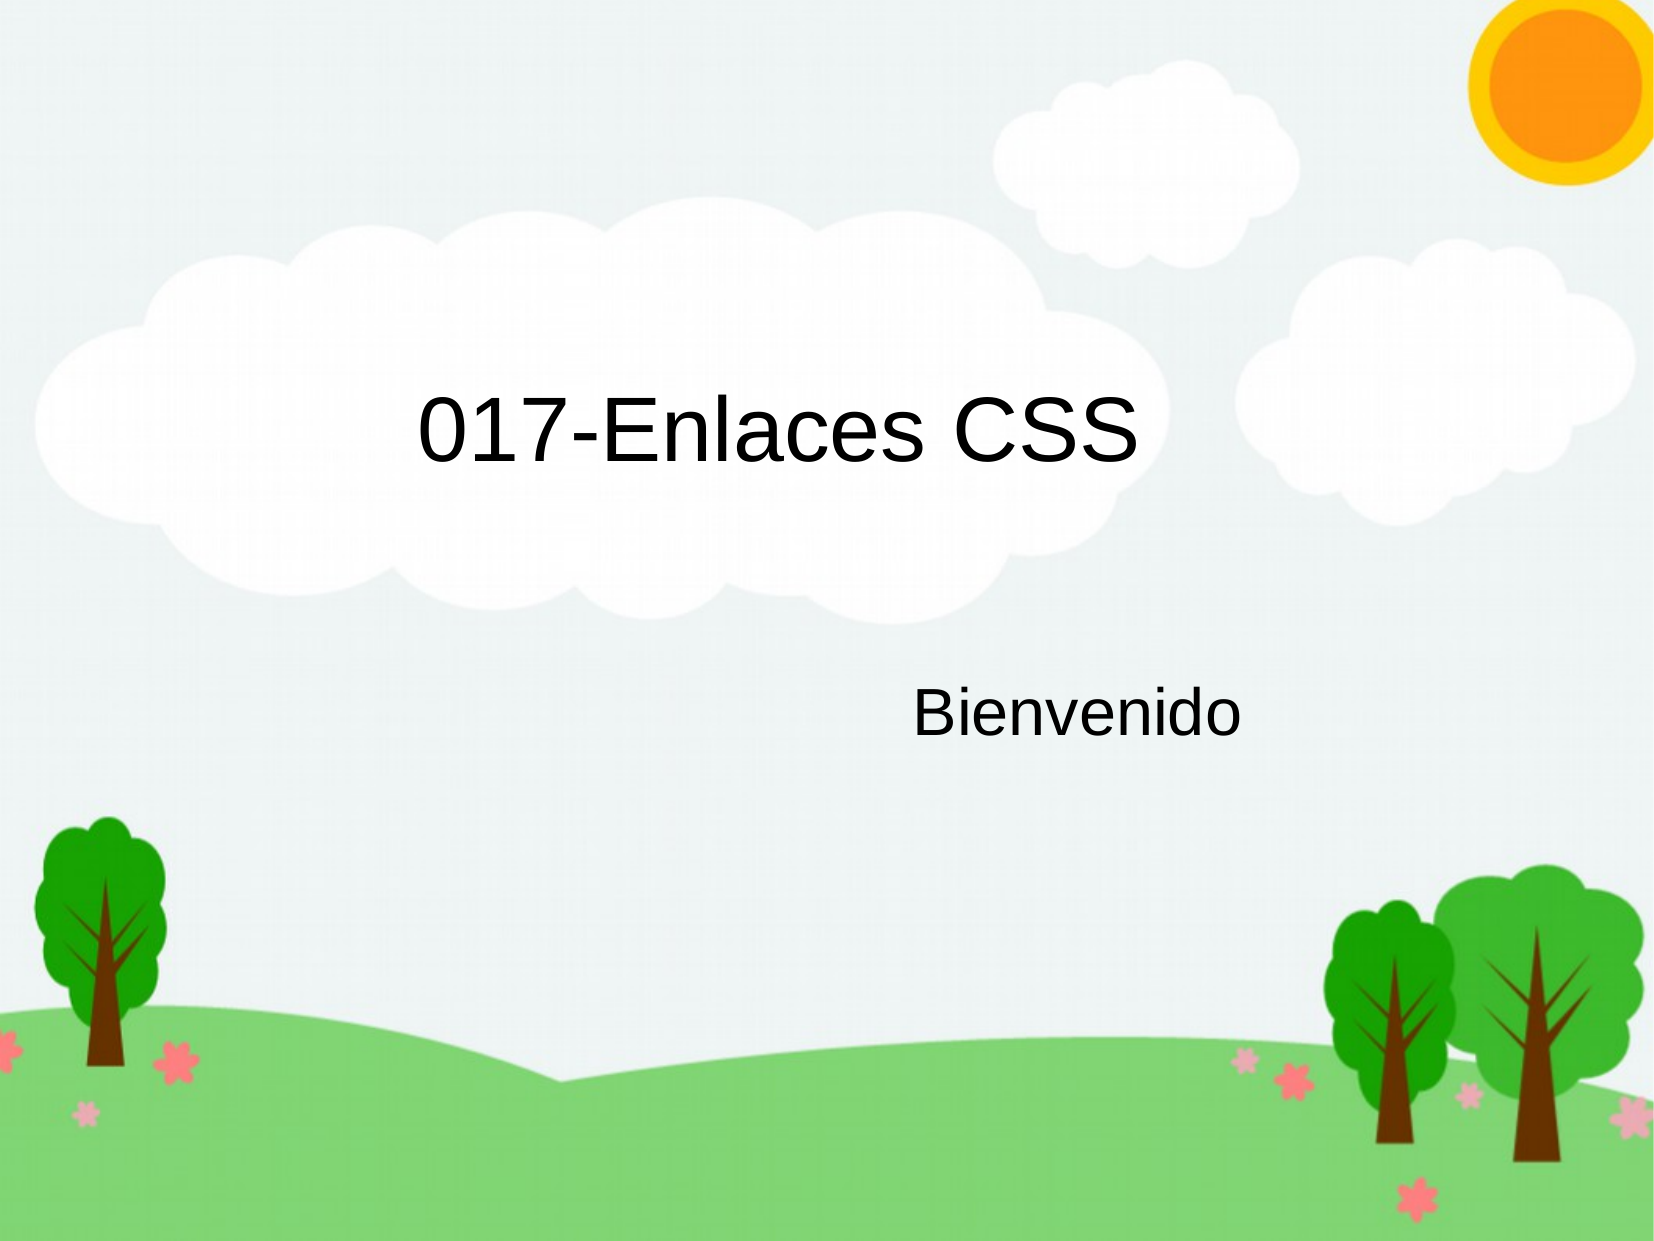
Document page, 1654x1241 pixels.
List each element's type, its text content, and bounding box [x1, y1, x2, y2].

title 017-Enlaces CSS [47, 283, 1512, 577]
subtitle Bienvenido [661, 632, 1512, 792]
picture [0, 0, 1654, 1241]
